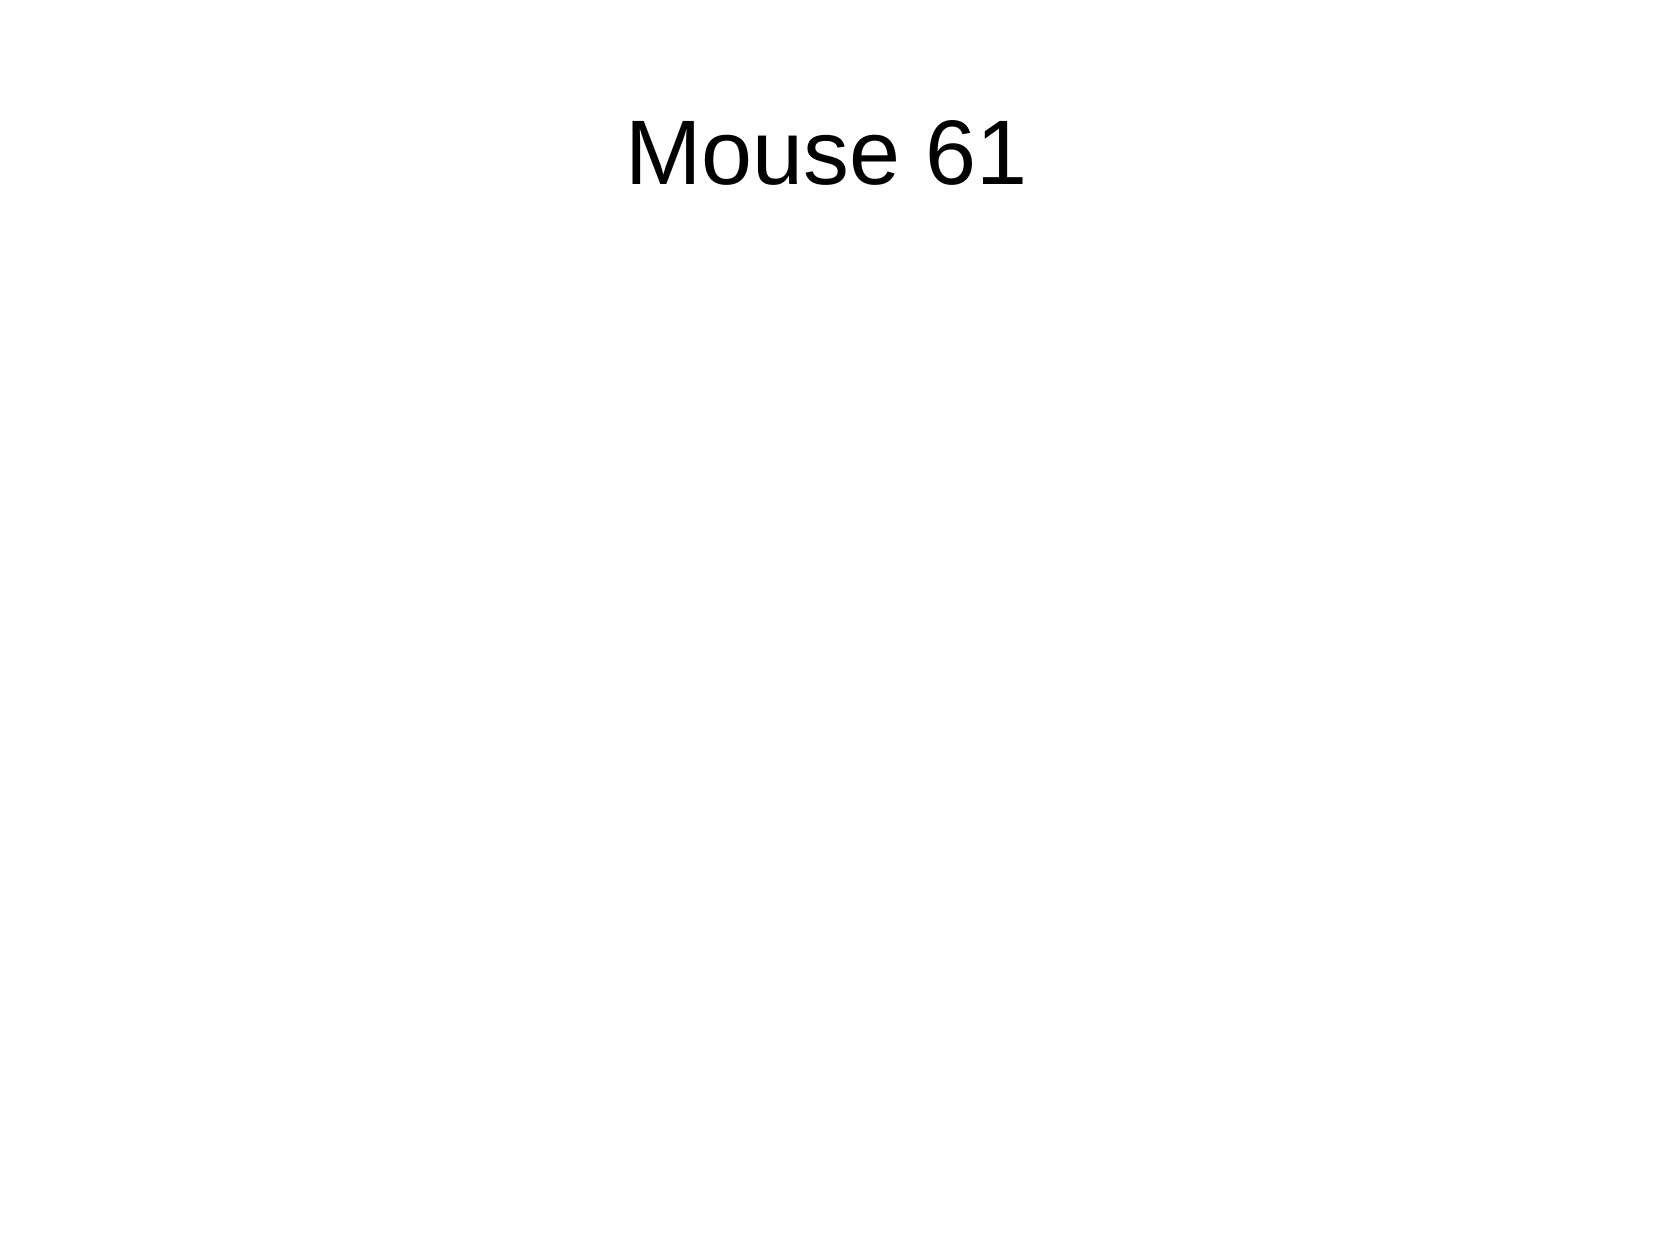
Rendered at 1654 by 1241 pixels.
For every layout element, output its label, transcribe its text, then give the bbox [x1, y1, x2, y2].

title Mouse 61 [82, 49, 1571, 257]
